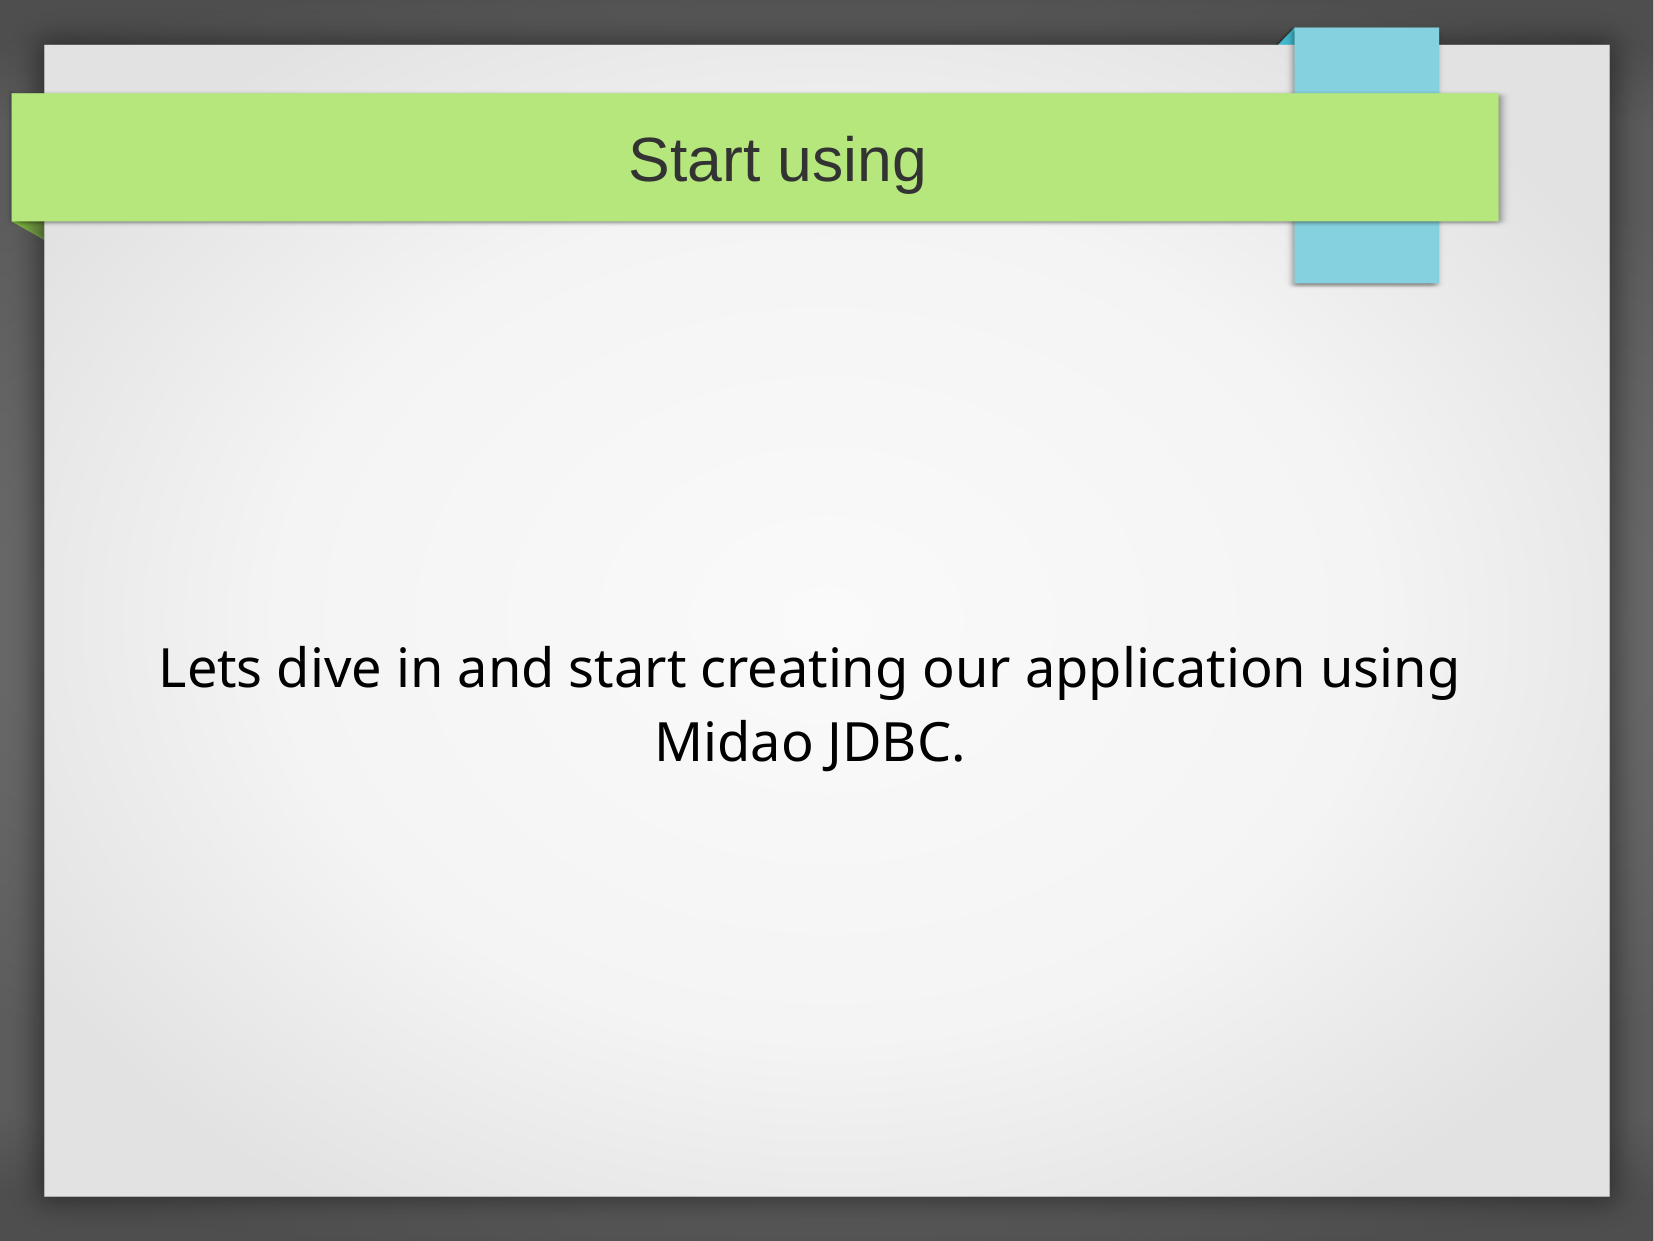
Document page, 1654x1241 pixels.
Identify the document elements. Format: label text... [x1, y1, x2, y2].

subtitle Lets dive in and start creating our application using Midao JDBC. [82, 343, 1538, 1063]
title Start using [70, 106, 1486, 213]
picture [0, 0, 1654, 1241]
